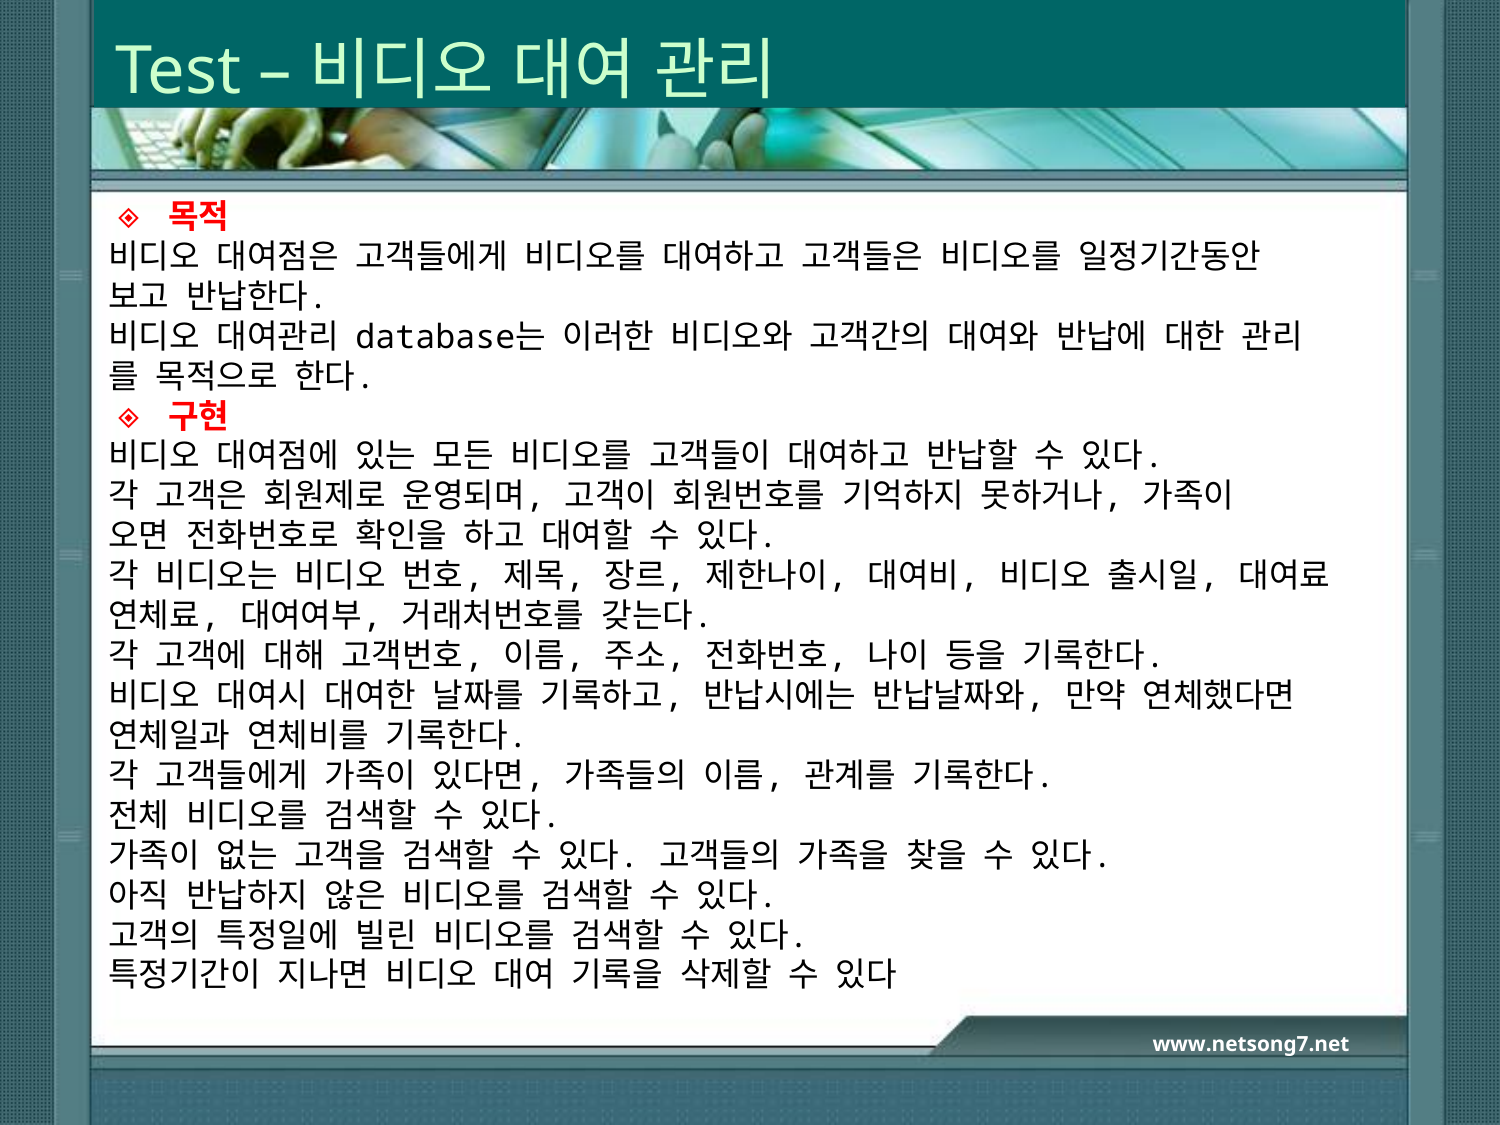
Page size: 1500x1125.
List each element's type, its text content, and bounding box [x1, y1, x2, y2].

picture [0, 0, 1500, 1125]
text_box ◈ 목적 비디오 대여점은 고객들에게 비디오를 대여하고 고객들은 비디오를 일정기간동안 보고 반납한다. 비디오 대여관리 database는 이러한 비디오와 고객간의 대여와 반납에 대한 관리 를 목적으로 한다. ◈ 구현 비디오 대여점에 있는 모든 비디오를 고객들이 대여하고 반납할 수 있다. 각 고객은 회원제로 운영되며, 고객이 회원번호를 기억하지 못하거나, 가족이 오면 전화번호로 확인을 하고 대여할 수 있다. 각 비디오는 비디오 번호, 제목, 장르, 제한나이, 대여비, 비디오 출시일, 대여료 연체료, 대여여부, 거래처번호를 갖는다. 각 고객에 대해 고객번호, 이름, 주소, 전화번호, 나이 등을 기록한다. 비디오 대여시 대여한 날짜를 기록하고, 반납시에는 반납날짜와, 만약 연체했다면 연체일과 연체비를 기록한다. 각 고객들에게 가족이 있다면, 가족들의 이름, 관계를 기록한다. 전체 비디오를 검색할 수 있다. 가족이 없는 고객을 검색할 수 있다. 고객들의 가족을 찾을 수 있다. 아직 반납하지 않은 비디오를 검색할 수 있다. 고객의 특정일에 빌린 비디오를 검색할 수 있다. 특정기간이 지나면 비디오 대여 기록을 삭제할 수 있다 [93, 187, 1407, 1002]
text_box www.netsong7.net [986, 1023, 1365, 1062]
title Test – 비디오 대여 관리 [100, 19, 1400, 102]
